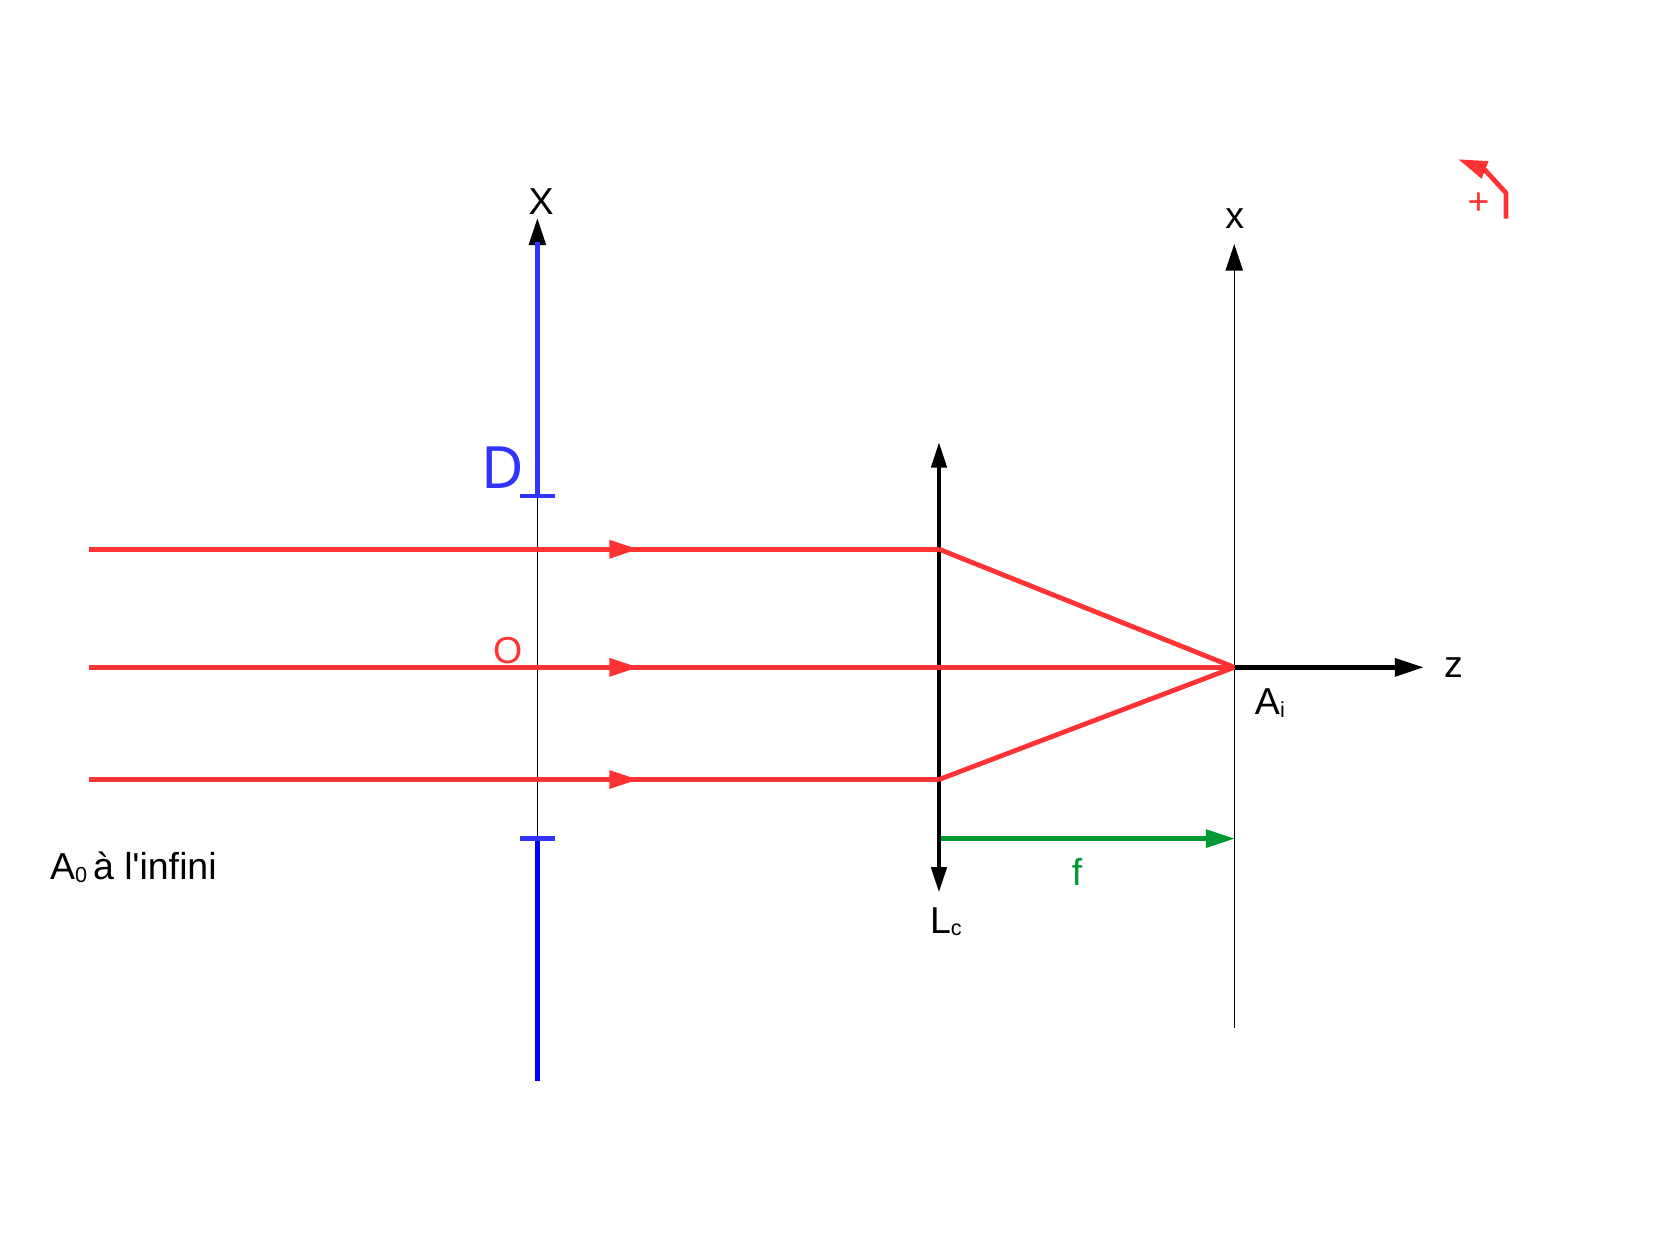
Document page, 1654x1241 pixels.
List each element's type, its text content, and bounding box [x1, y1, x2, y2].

text_box f [1057, 844, 1128, 902]
text_box Lc [915, 891, 1010, 961]
text_box D [540, 419, 550, 494]
text_box X [513, 173, 585, 231]
text_box D [466, 419, 550, 499]
text_box O [478, 622, 526, 665]
text_box x [1210, 187, 1282, 245]
text_box O [478, 670, 526, 680]
text_box Ai [1240, 673, 1312, 743]
text_box + [1452, 173, 1501, 231]
text_box A0 à l'infini [35, 838, 237, 908]
text_box z [1429, 635, 1489, 693]
